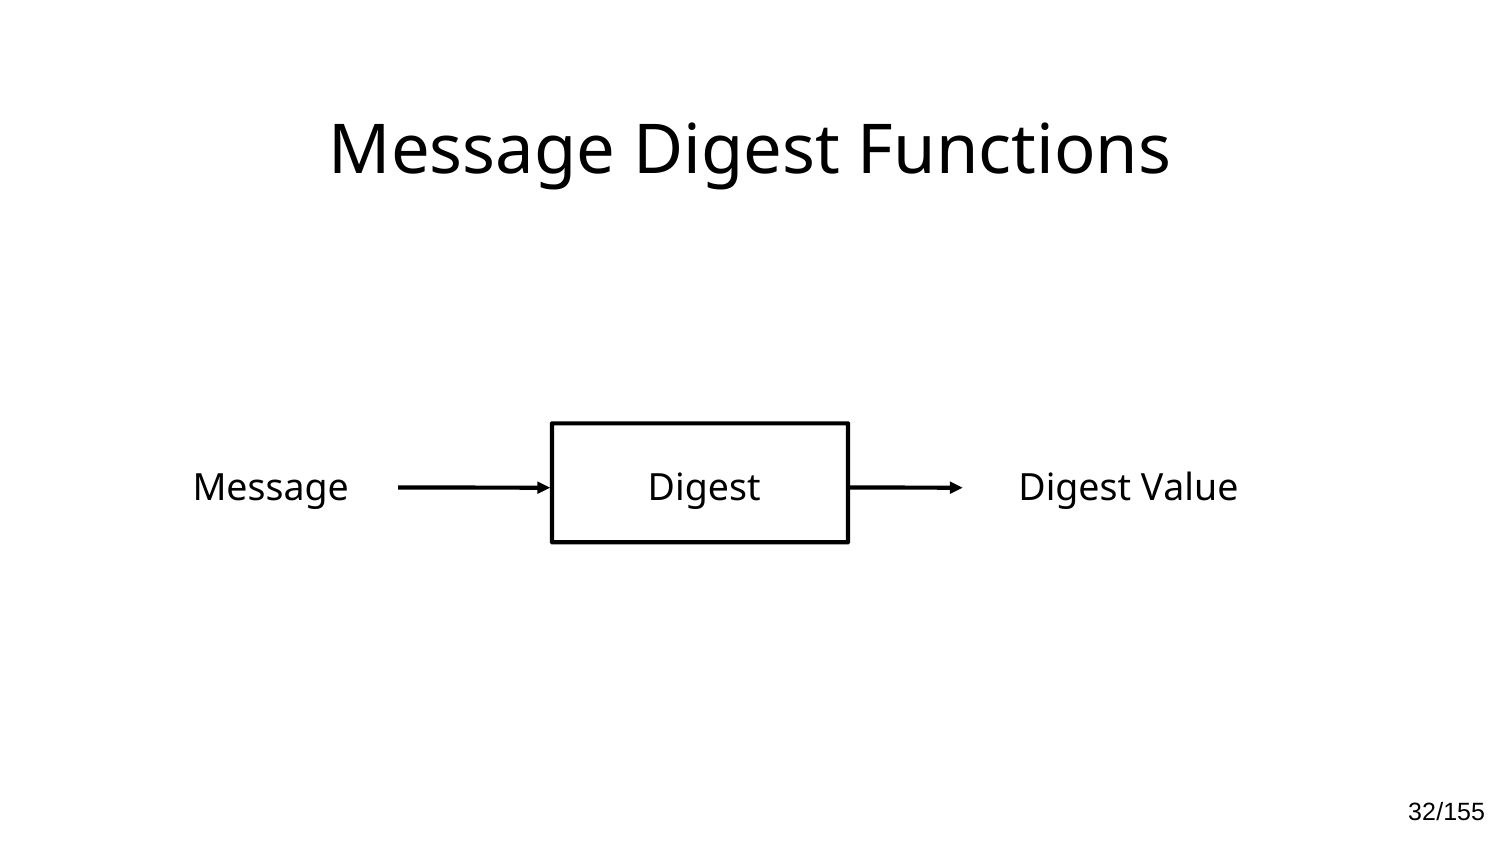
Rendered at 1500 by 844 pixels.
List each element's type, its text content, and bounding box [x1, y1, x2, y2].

text_box Message [177, 454, 365, 516]
title Message Digest Functions [112, 74, 1388, 216]
text_box Digest Value [1003, 454, 1255, 516]
text_box Digest [632, 454, 776, 516]
